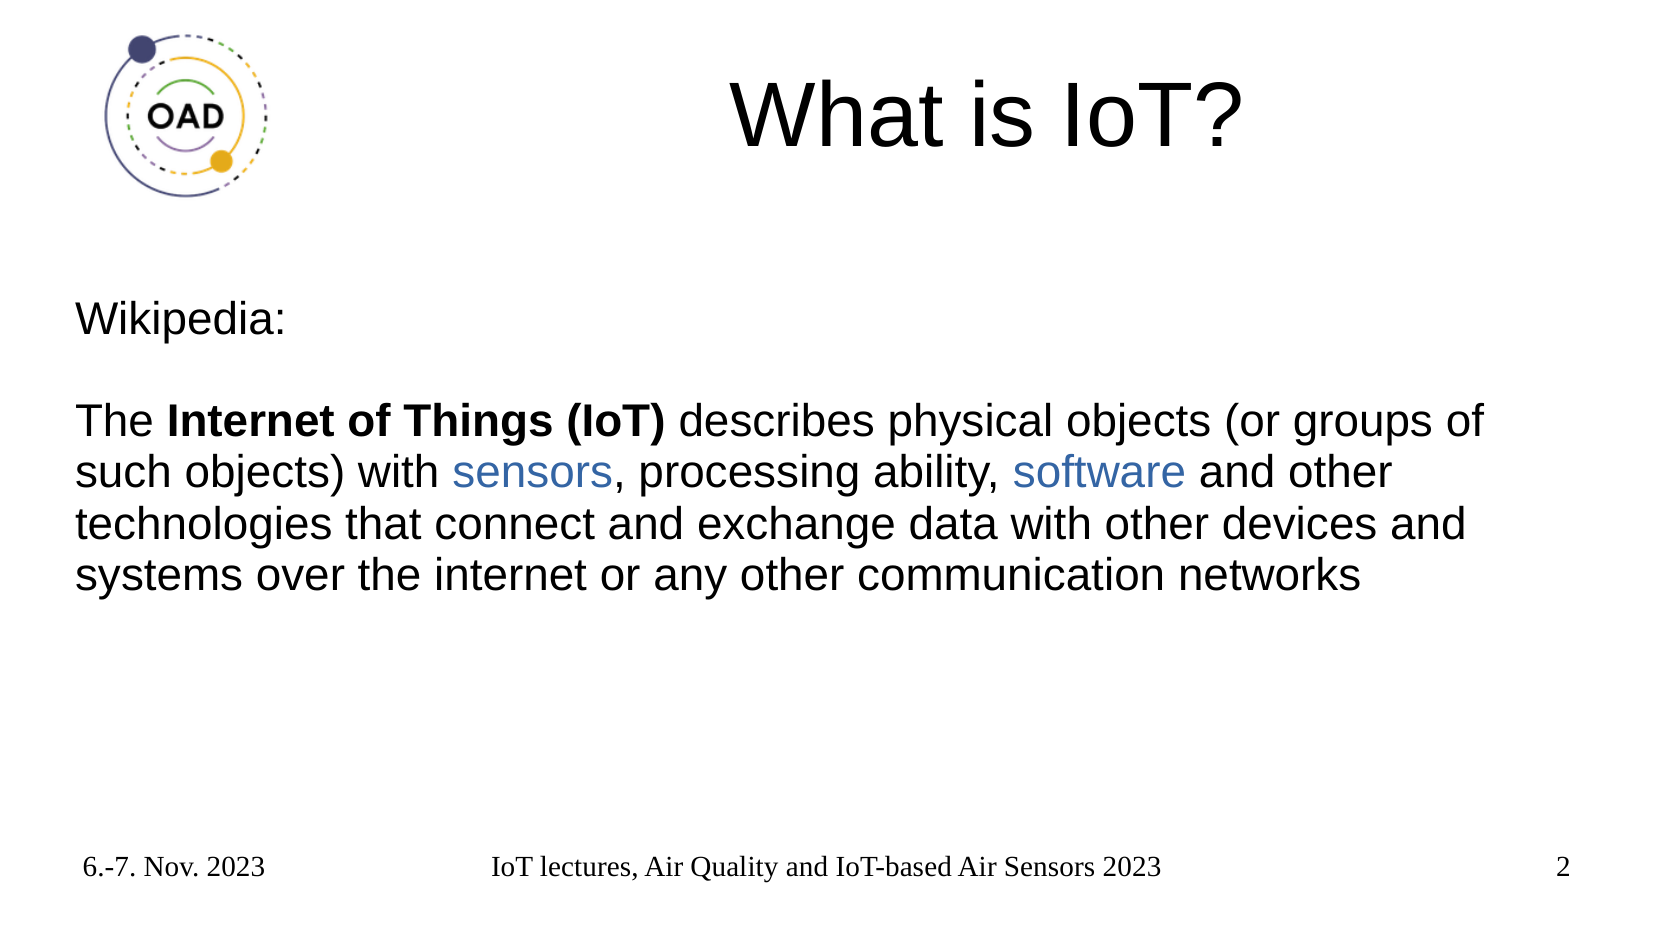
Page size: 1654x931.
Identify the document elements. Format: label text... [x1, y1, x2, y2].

list Wikipedia: The Internet of Things (IoT) describes physical objects (or groups of such objects) with sensors, processing ability, software and other technologies that connect and exchange data with other devices and systems over the internet or any other communication networks [75, 292, 1564, 676]
title What is IoT? [403, 37, 1571, 193]
picture [64, 20, 302, 218]
